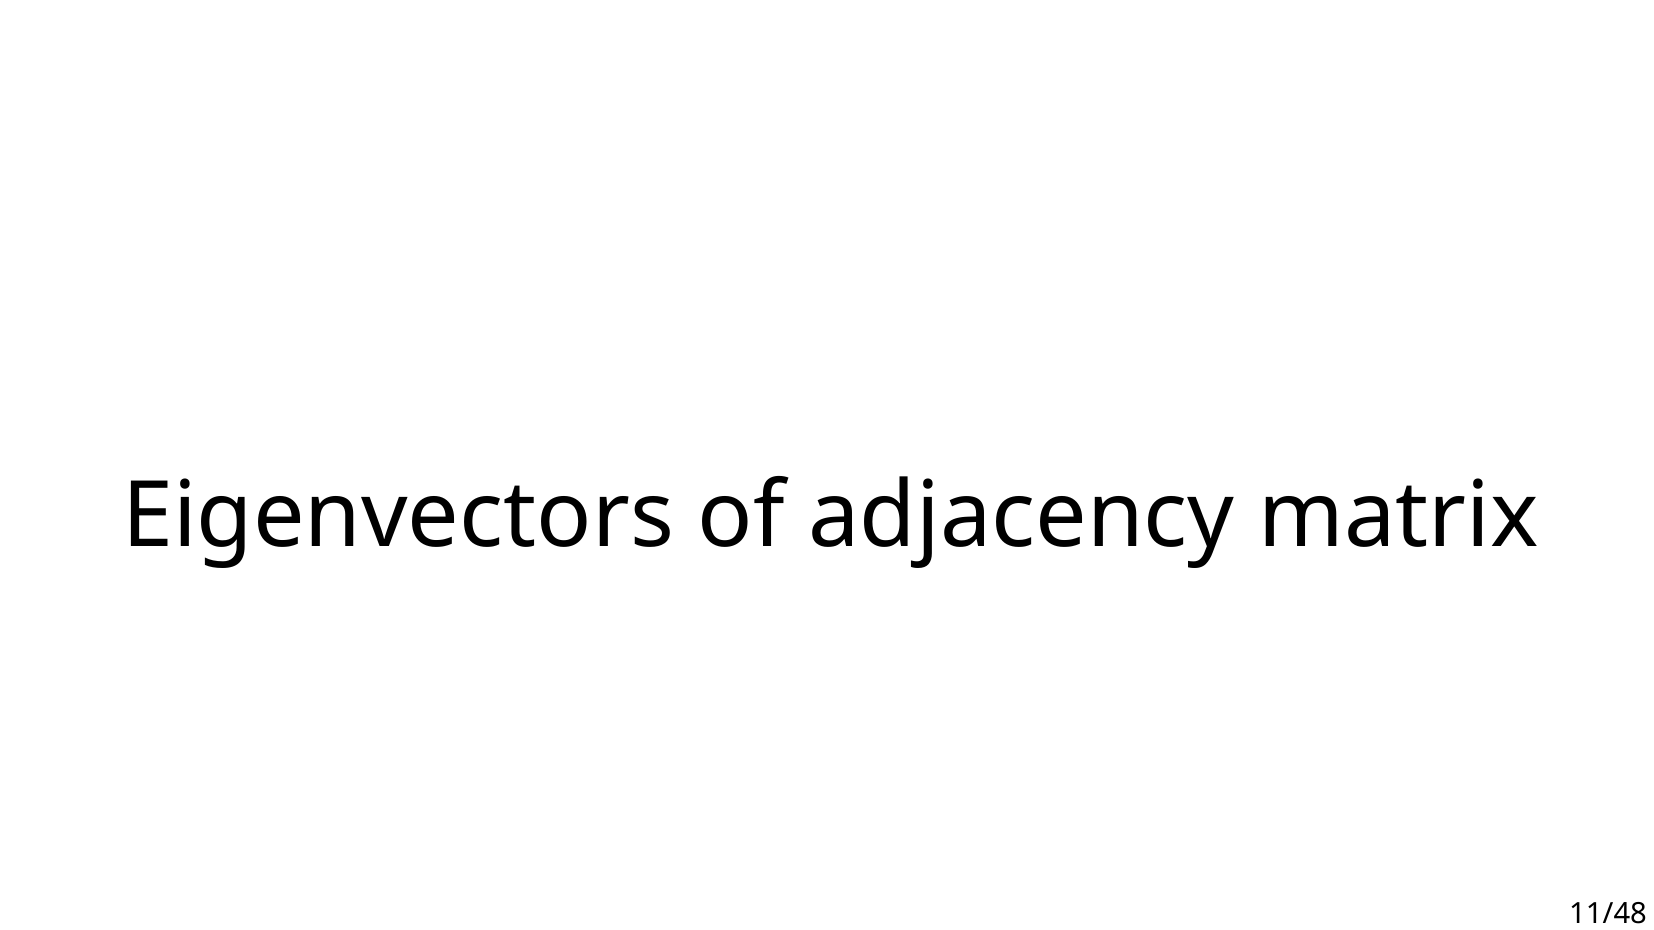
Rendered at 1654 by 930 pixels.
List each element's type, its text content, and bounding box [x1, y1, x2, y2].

title Eigenvectors of adjacency matrix [86, 407, 1576, 616]
